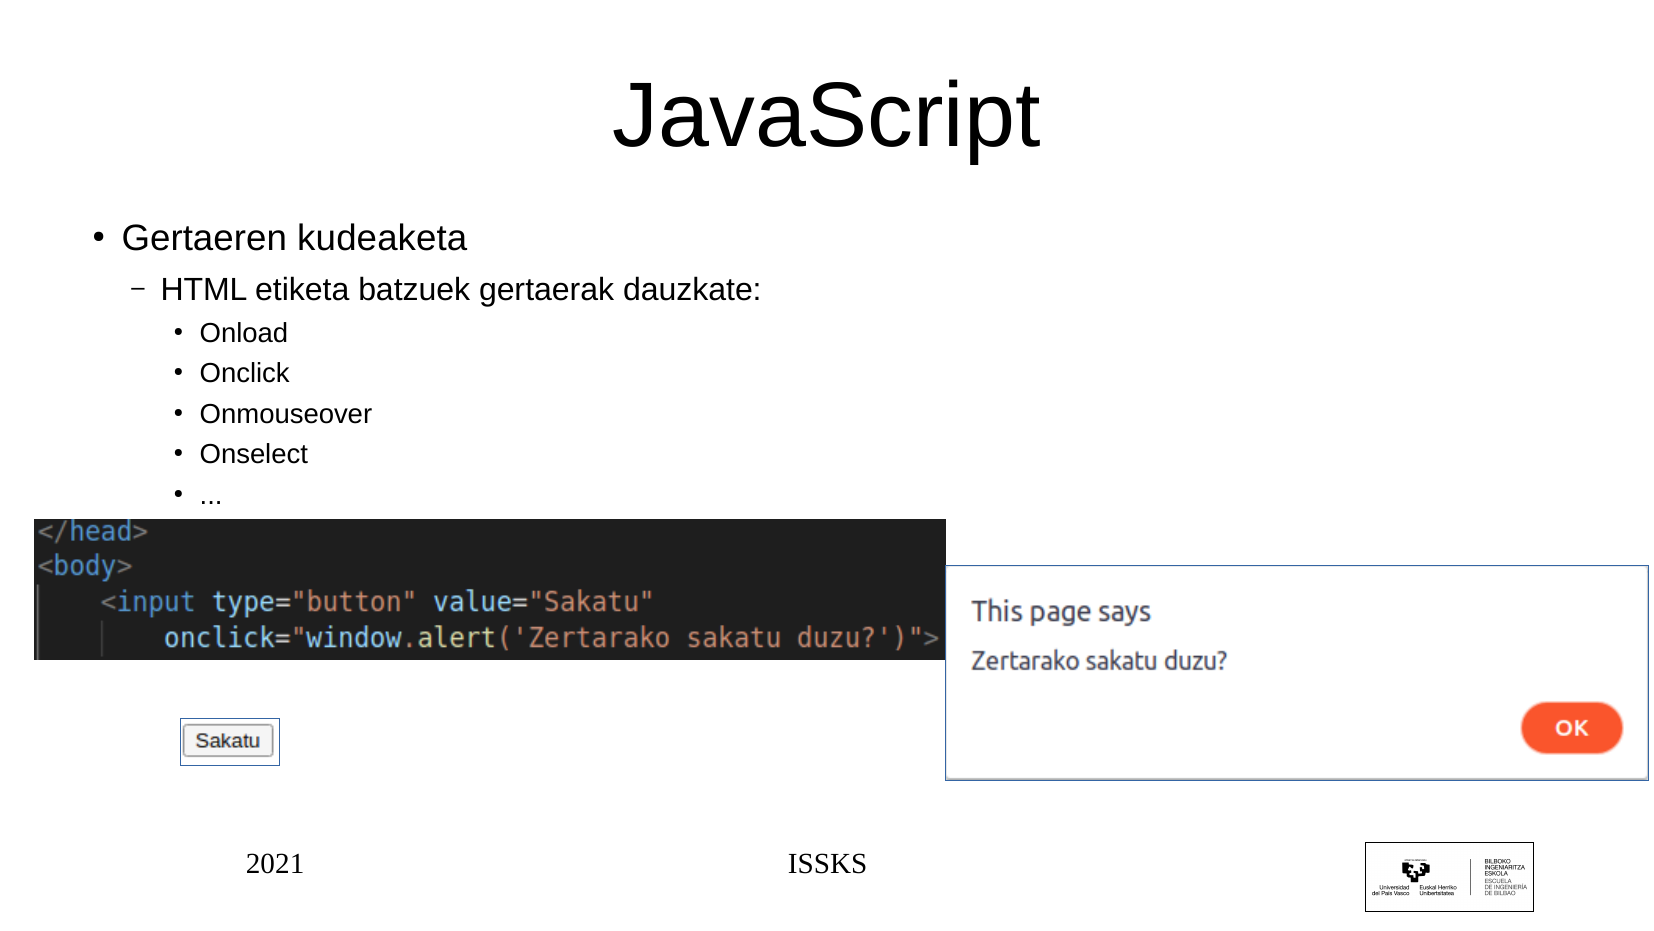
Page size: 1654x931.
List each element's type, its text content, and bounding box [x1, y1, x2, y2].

title JavaScript [82, 37, 1571, 193]
picture [34, 519, 1649, 781]
picture [180, 718, 280, 766]
picture [1366, 843, 1533, 911]
list Gertaeren kudeaketa HTML etiketa batzuek gertaerak dauzkate: Onload Onclick Onmouseover Onselect ... [82, 217, 1456, 511]
